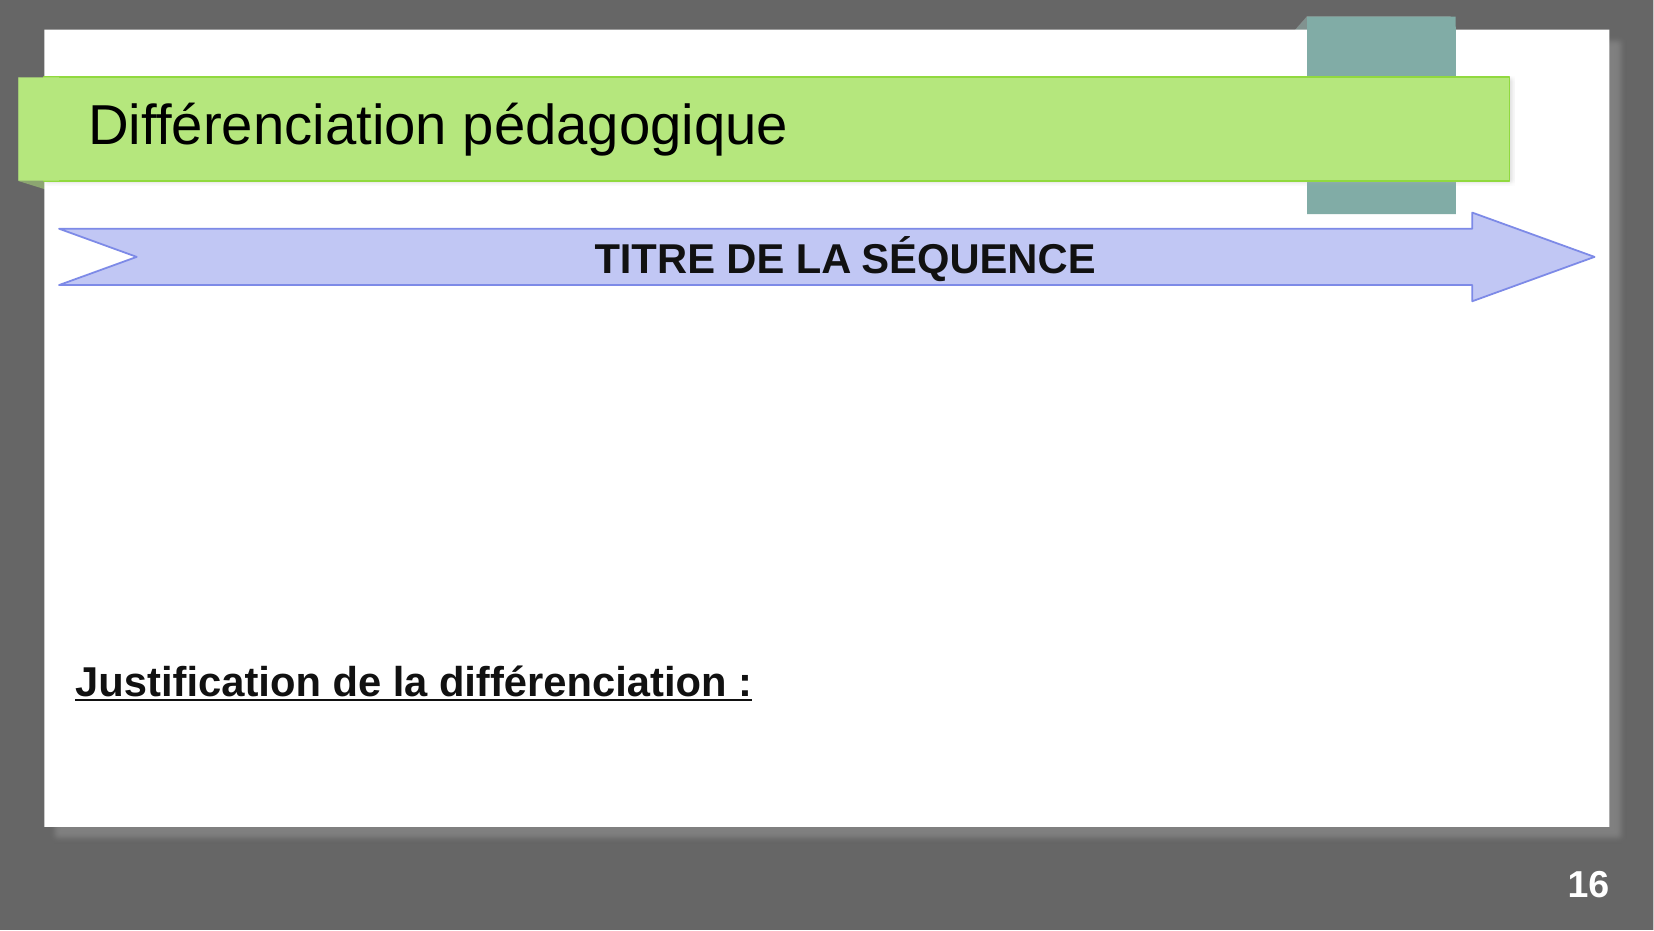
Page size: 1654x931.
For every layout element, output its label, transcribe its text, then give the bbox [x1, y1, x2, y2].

list Justification de la différenciation : [75, 655, 1565, 709]
title Différenciation pédagogique [88, 73, 1506, 178]
text_box <numéro> [974, 856, 1625, 916]
text_box [59, 212, 1595, 302]
list TITRE DE LA SÉQUENCE [210, 234, 1481, 284]
